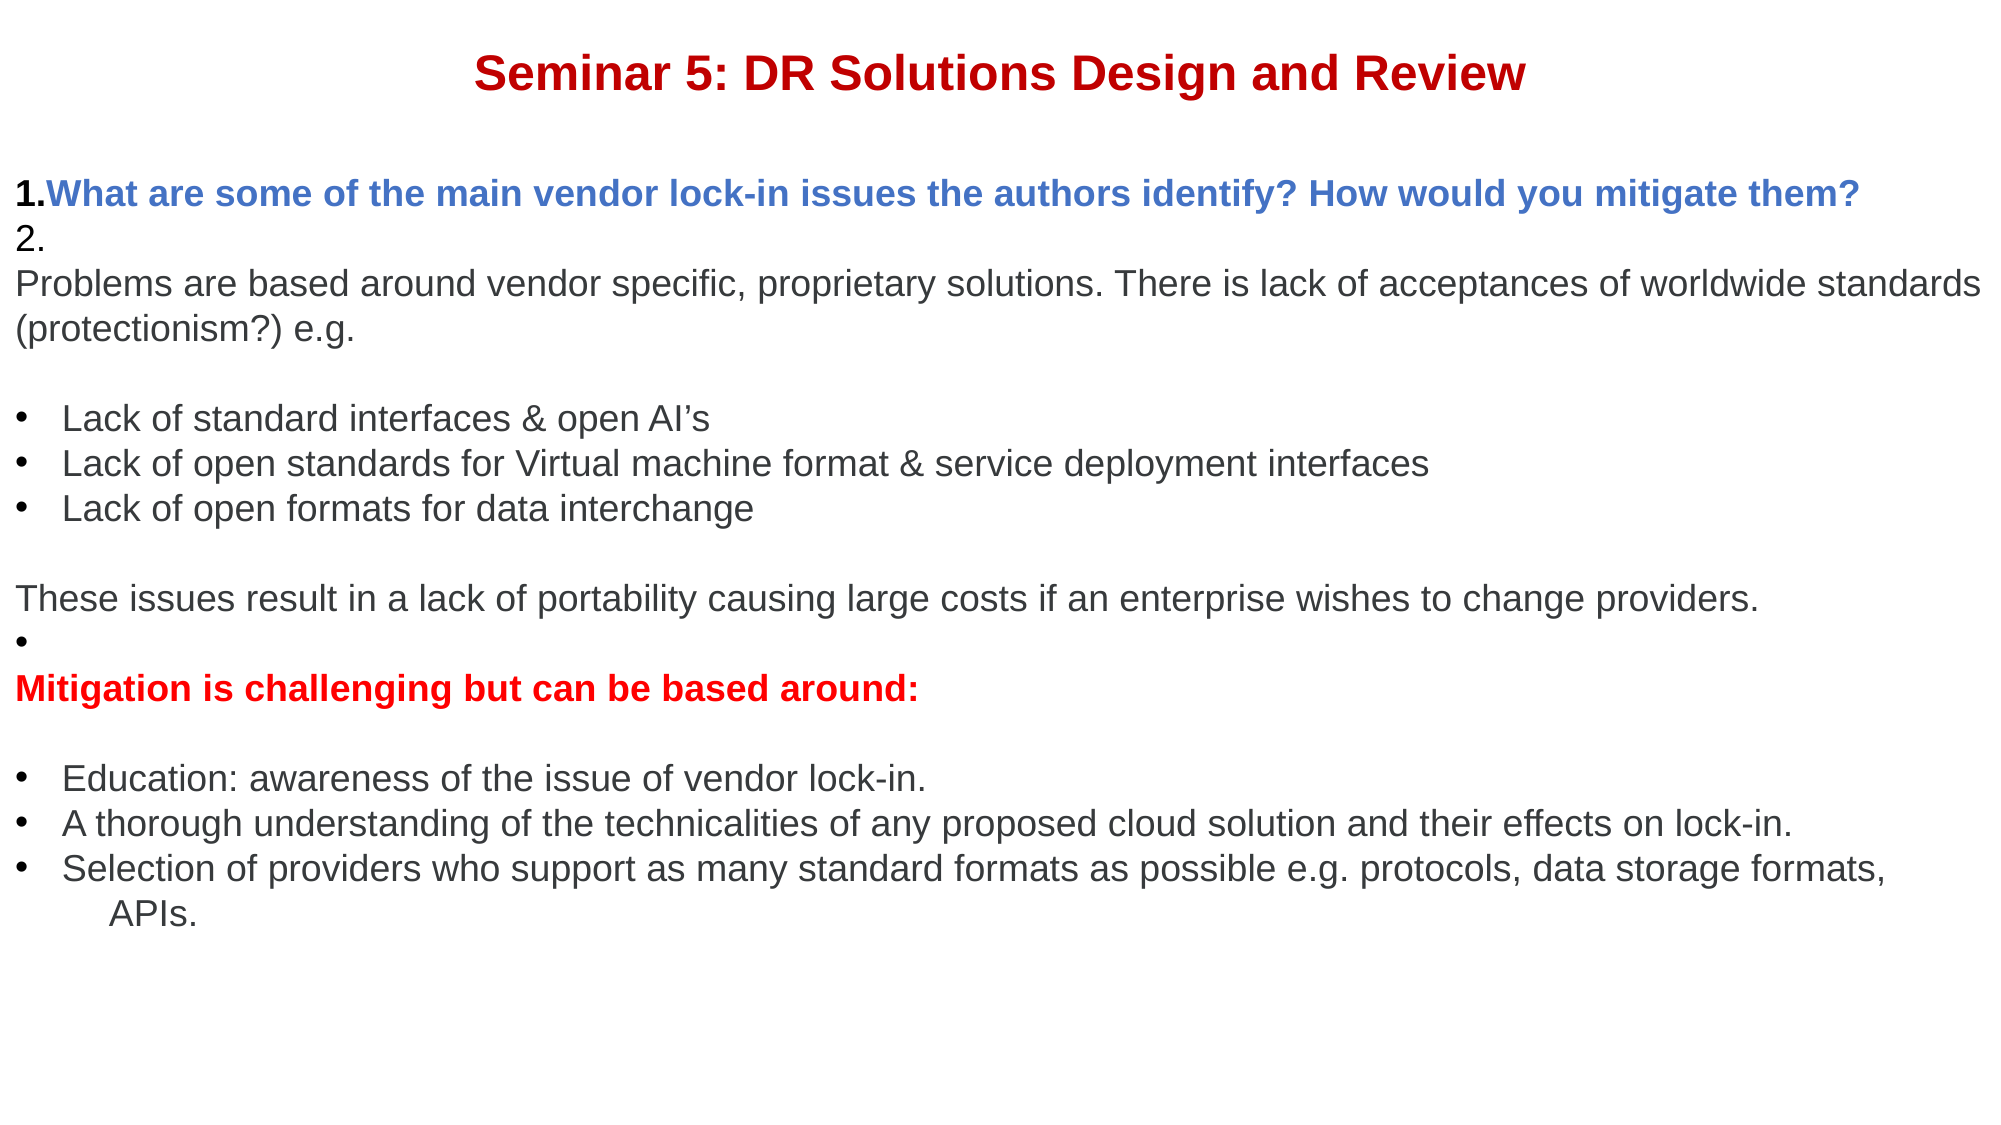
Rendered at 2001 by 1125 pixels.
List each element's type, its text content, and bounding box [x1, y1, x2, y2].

text_box What are some of the main vendor lock-in issues the authors identify? How would you mitigate them? Problems are based around vendor specific, proprietary solutions. There is lack of acceptances of worldwide standards (protectionism?) e.g. Lack of standard interfaces & open AI’s Lack of open standards for Virtual machine format & service deployment interfaces Lack of open formats for data interchange These issues result in a lack of portability causing large costs if an enterprise wishes to change providers. Mitigation is challenging but can be based around: Education: awareness of the issue of vendor lock-in. A thorough understanding of the technicalities of any proposed cloud solution and their effects on lock-in. Selection of providers who support as many standard formats as possible e.g. protocols, data storage formats, APIs. [0, 161, 2000, 949]
text_box Seminar 5: DR Solutions Design and Review [458, 32, 1707, 109]
